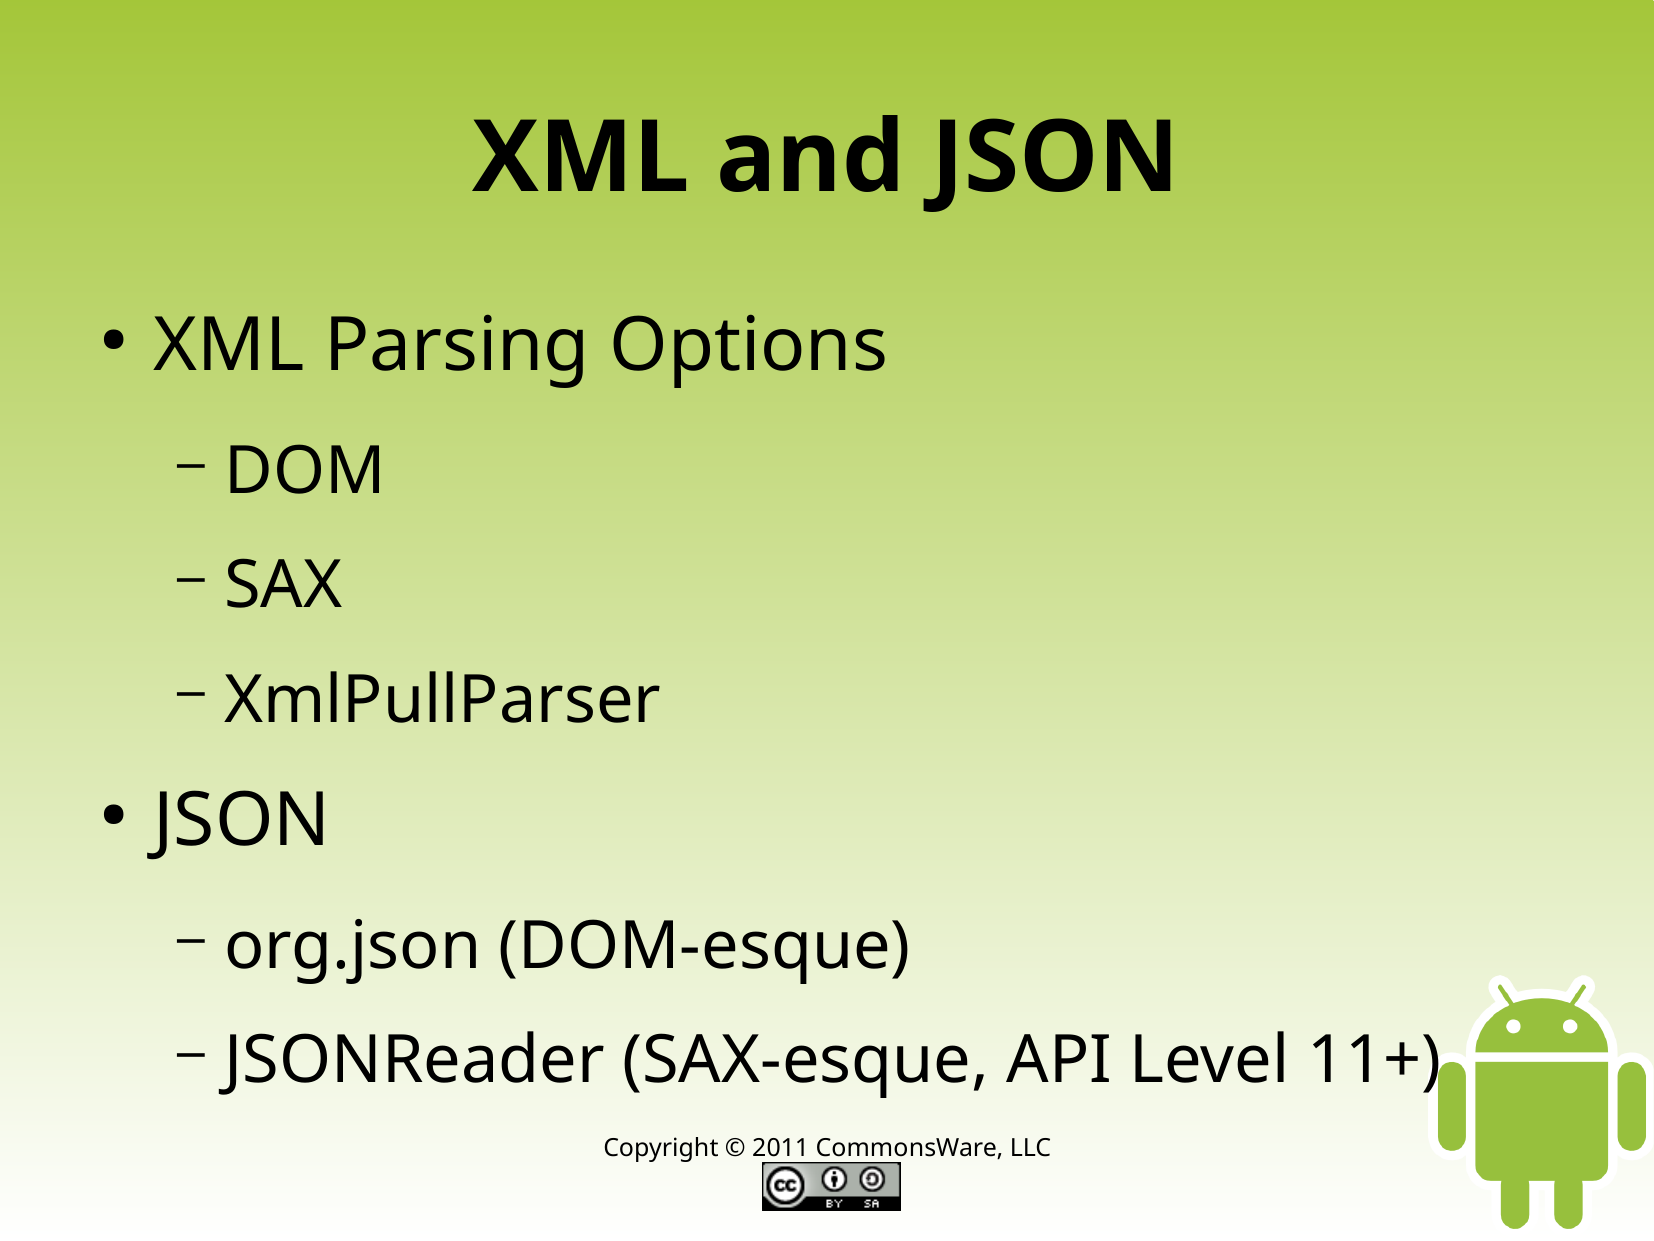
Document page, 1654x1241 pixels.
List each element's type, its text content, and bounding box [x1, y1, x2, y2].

picture [1428, 975, 1654, 1238]
list XML Parsing Options DOM SAX XmlPullParser JSON org.json (DOM-esque) JSONReader (SAX-esque, API Level 11+) [82, 290, 1571, 1109]
picture [762, 1162, 901, 1211]
title XML and JSON [82, 49, 1571, 257]
